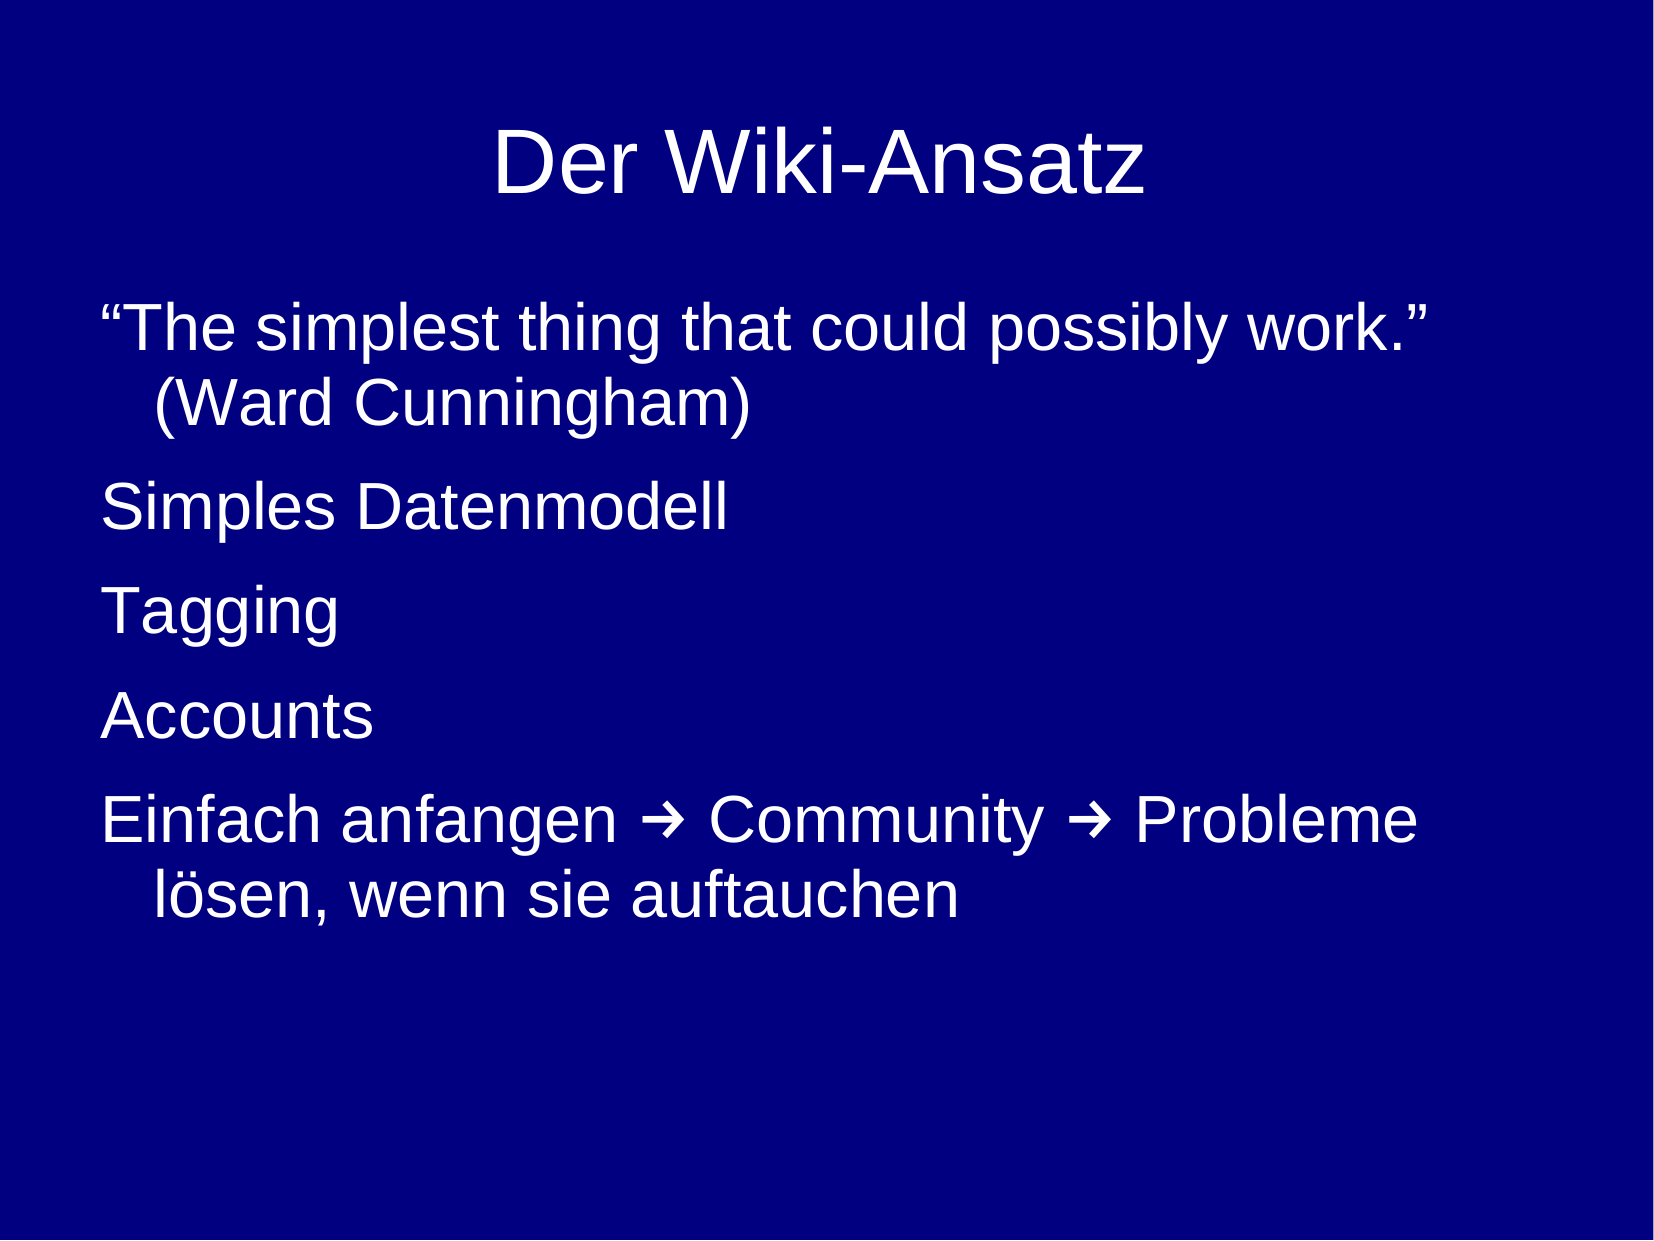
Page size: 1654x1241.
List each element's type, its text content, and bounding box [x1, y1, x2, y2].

title Der Wiki-Ansatz [76, 58, 1565, 266]
list “The simplest thing that could possibly work.” (Ward Cunningham) Simples Datenmodell Tagging Accounts Einfach anfangen → Community → Probleme lösen, wenn sie auftauchen [82, 290, 1571, 1109]
